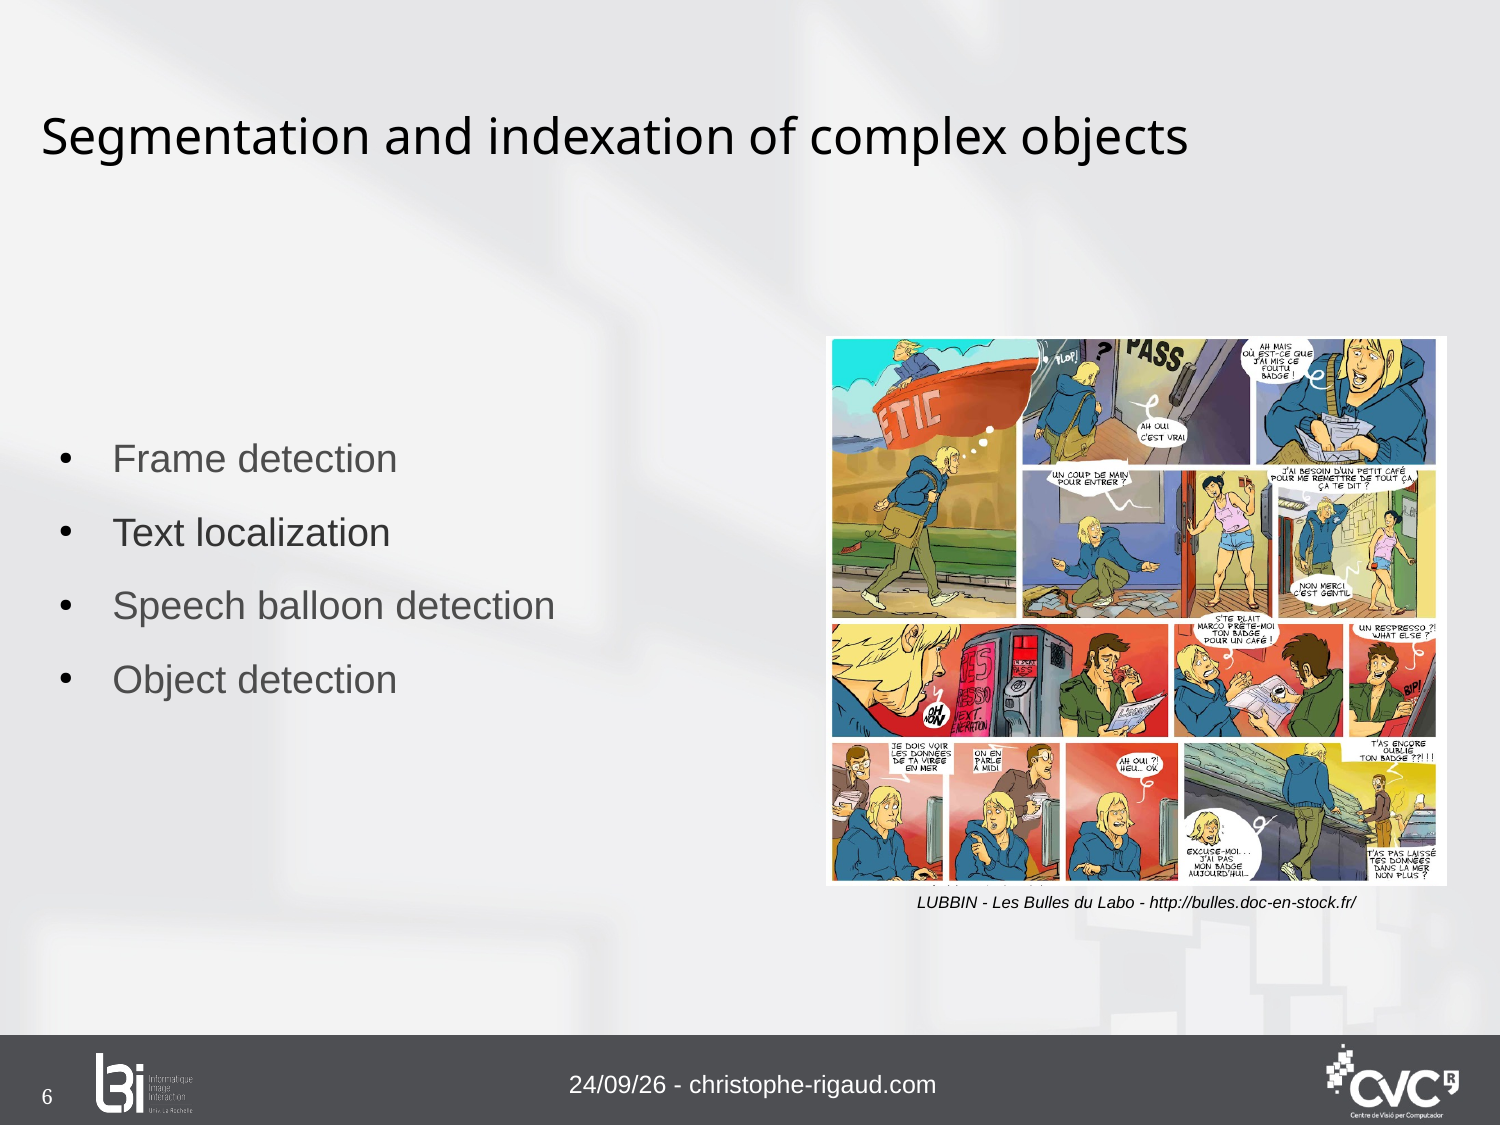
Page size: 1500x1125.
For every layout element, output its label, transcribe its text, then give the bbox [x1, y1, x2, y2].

text_box LUBBIN - Les Bulles du Labo - http://bulles.doc-en-stock.fr/ [885, 885, 1388, 920]
title Segmentation and indexation of complex objects [41, 41, 1459, 229]
picture [0, 0, 1500, 1125]
list Frame detection Text localization Speech balloon detection Object detection [41, 437, 733, 768]
text_box 01/03/13 - christophe-rigaud.com [219, 1062, 1447, 1106]
